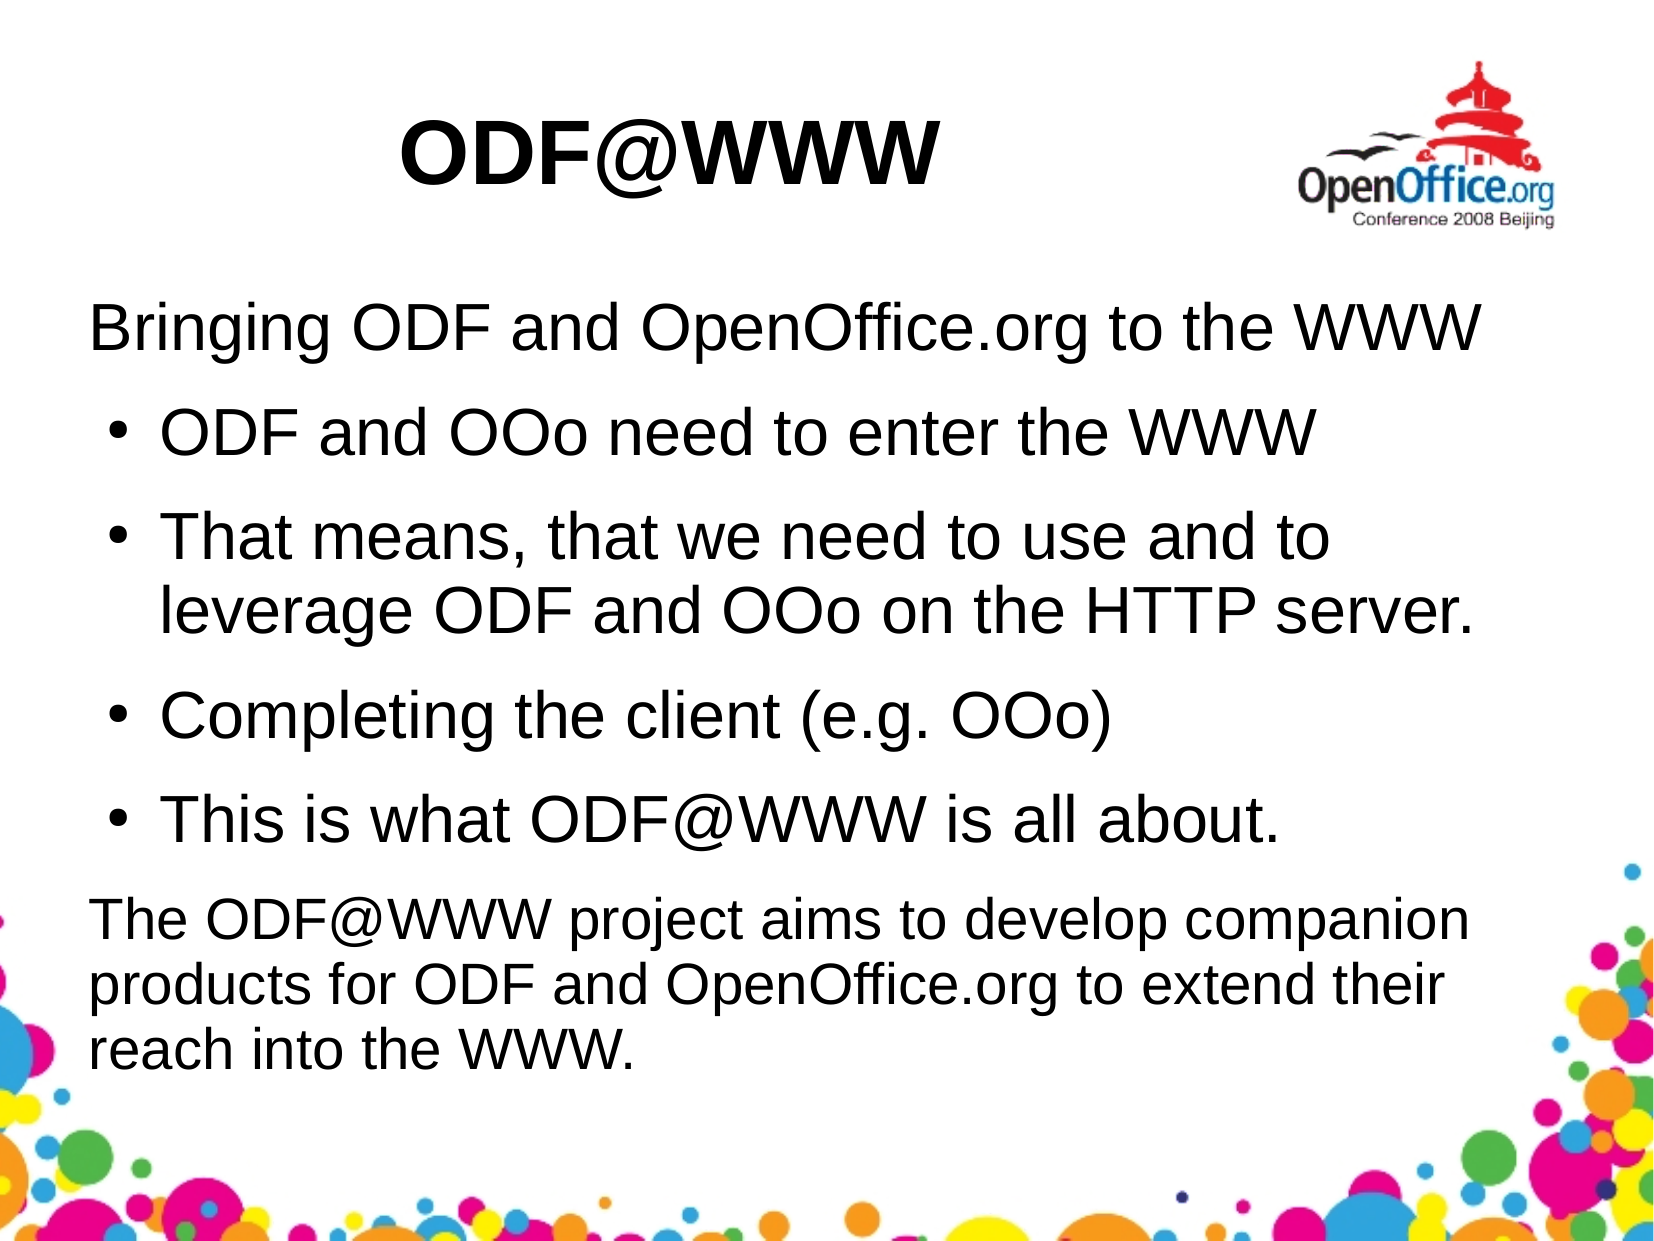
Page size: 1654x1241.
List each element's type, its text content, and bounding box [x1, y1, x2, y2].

title ODF@WWW [82, 49, 1258, 257]
list Bringing ODF and OpenOffice.org to the WWW ODF and OOo need to enter the WWW That means, that we need to use and to leverage ODF and OOo on the HTTP server. Completing the client (e.g. OOo) This is what ODF@WWW is all about. The ODF@WWW project aims to develop companion products for ODF and OpenOffice.org to extend their reach into the WWW. [88, 290, 1577, 1109]
picture [0, 810, 1654, 1241]
picture [1285, 51, 1569, 250]
